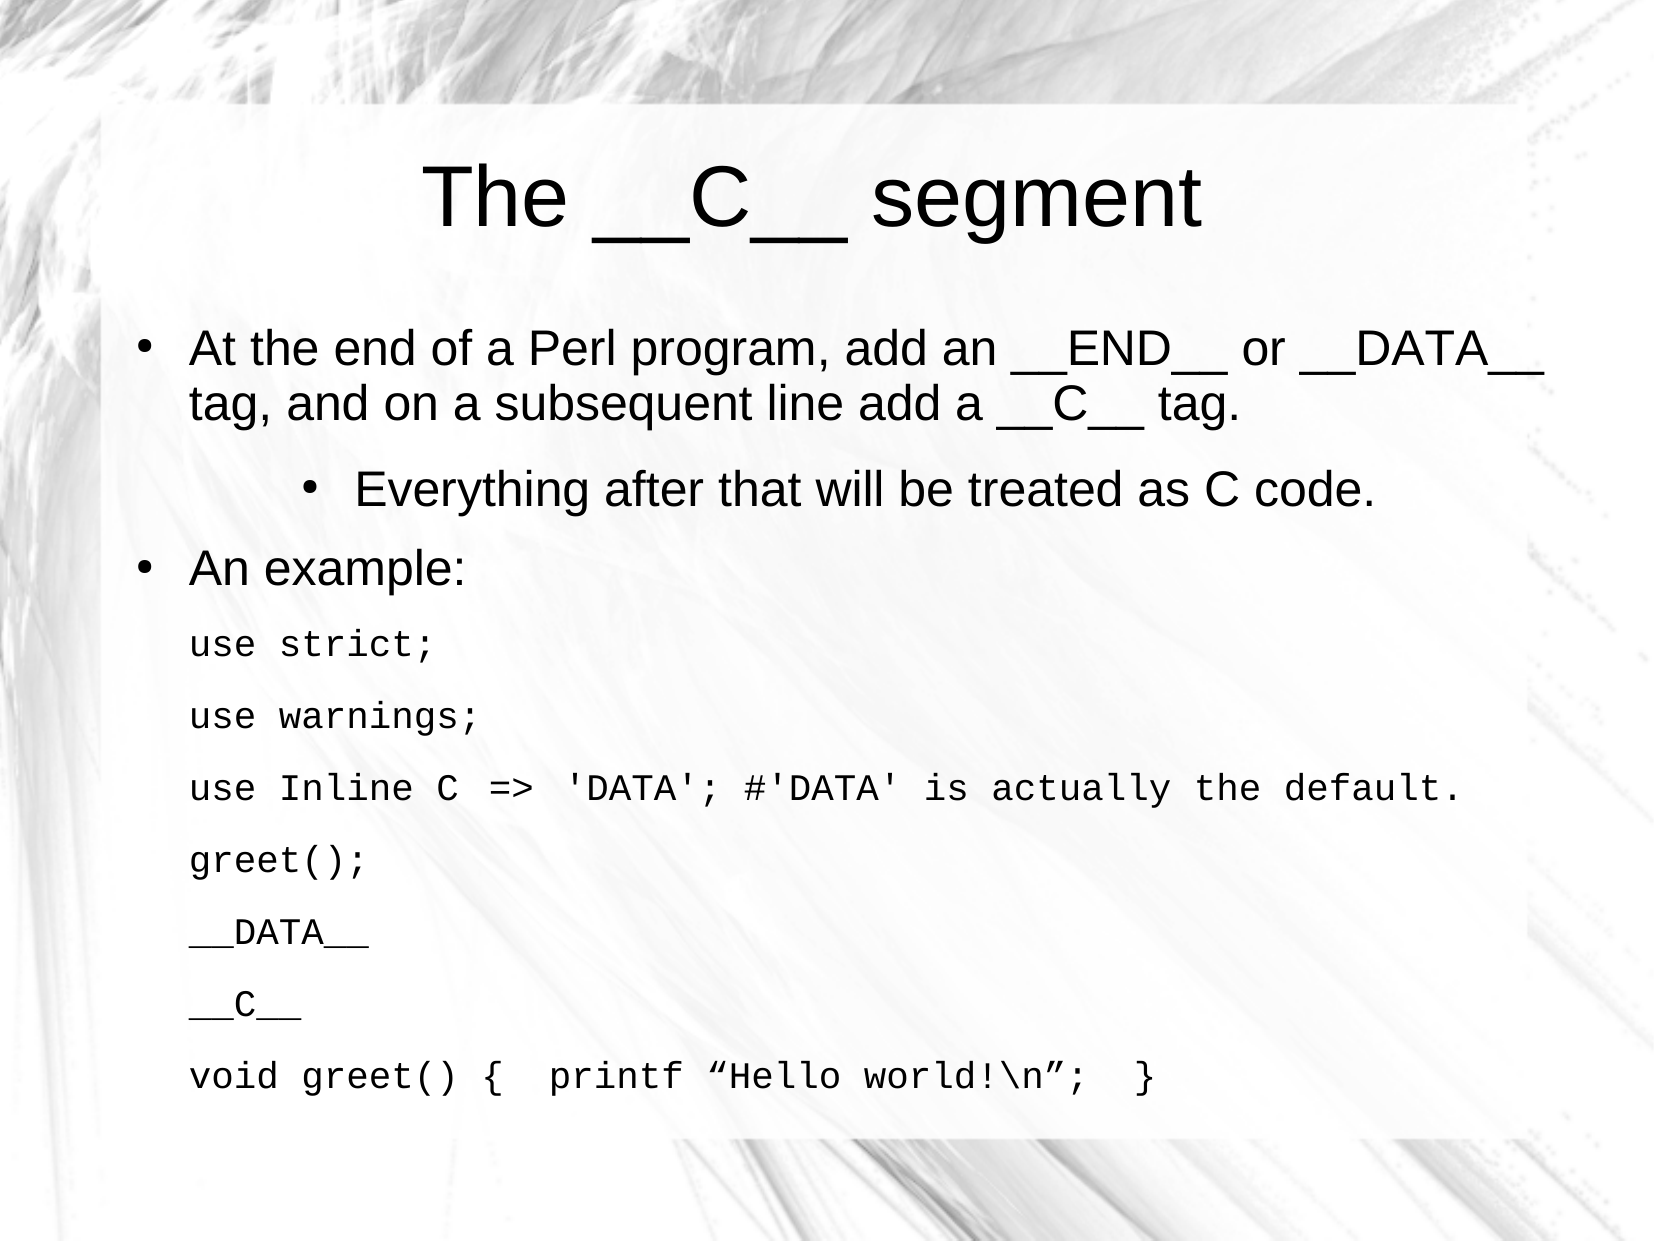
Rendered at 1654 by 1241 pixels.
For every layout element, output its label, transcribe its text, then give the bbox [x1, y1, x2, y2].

picture [0, 0, 1654, 1241]
list At the end of a Perl program, add an __END__ or __DATA__ tag, and on a subsequent line add a __C__ tag. Everything after that will be treated as C code. An example: use strict; use warnings; use Inline C => 'DATA'; #'DATA' is actually the default. greet(); __DATA__ __C__ void greet() { printf “Hello world!\n”; } [118, 319, 1571, 1139]
title The __C__ segment [118, 112, 1506, 281]
